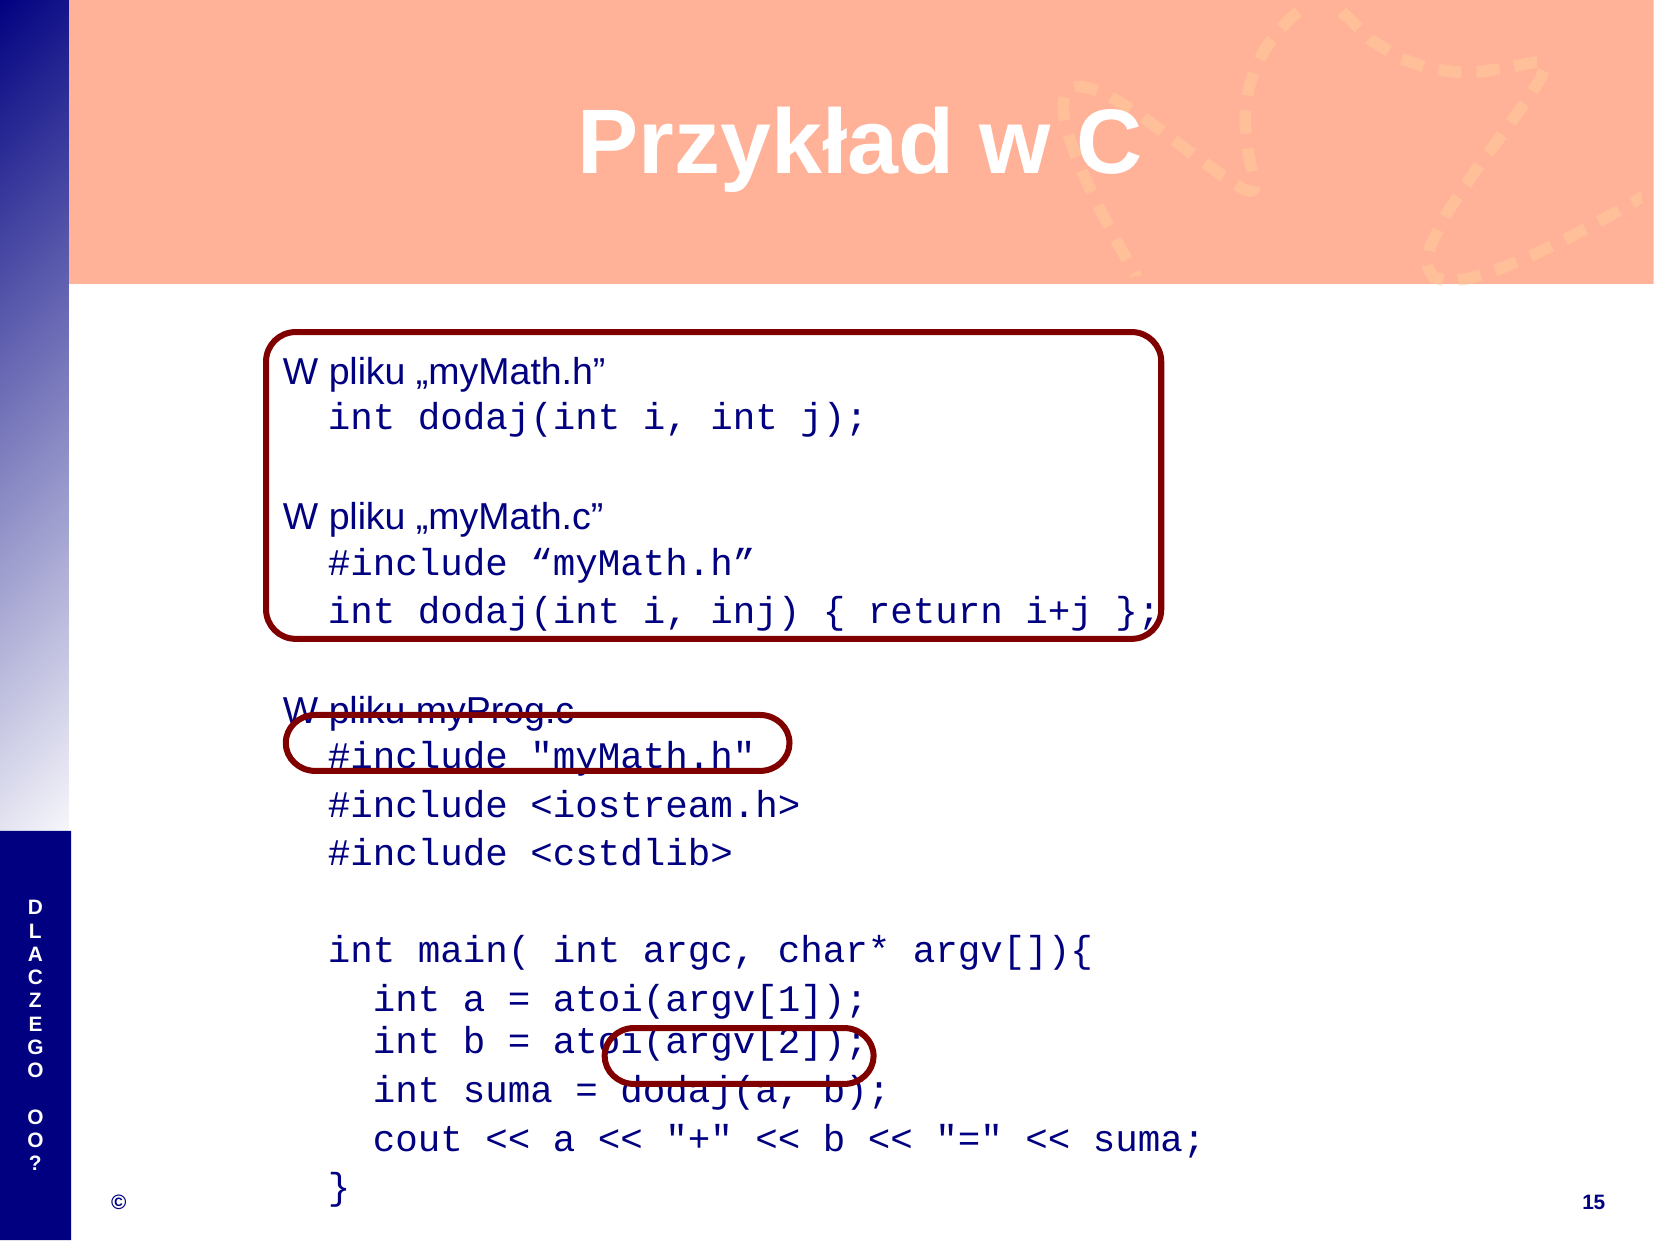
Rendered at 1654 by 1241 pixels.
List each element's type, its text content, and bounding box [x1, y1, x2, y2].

list W pliku „myMath.h” int dodaj(int i, int j); W pliku „myMath.c” #include “myMath.h” int dodaj(int i, inj) { return i+j }; W pliku myProg.c #include "myMath.h" #include <iostream.h> #include <cstdlib> int main( int argc, char* argv[]){ int a = atoi(argv[1]); int b = atoi(argv[2]); int suma = dodaj(a, b); cout << a << "+" << b << "=" << suma; } [282, 350, 1158, 635]
title Przykład w C [104, 37, 1617, 246]
list W pliku „myMath.h” int dodaj(int i, int j); W pliku „myMath.c” #include “myMath.h” int dodaj(int i, inj) { return i+j }; W pliku myProg.c #include "myMath.h" #include <iostream.h> #include <cstdlib> int main( int argc, char* argv[]){ int a = atoi(argv[1]); int b = atoi(argv[2]); int suma = dodaj(a, b); cout << a << "+" << b << "=" << suma; } [289, 718, 786, 767]
text_box D L A C Z E G O O O ? [0, 830, 71, 1241]
list W pliku „myMath.h” int dodaj(int i, int j); W pliku „myMath.c” #include “myMath.h” int dodaj(int i, inj) { return i+j }; W pliku myProg.c #include "myMath.h" #include <iostream.h> #include <cstdlib> int main( int argc, char* argv[]){ int a = atoi(argv[1]); int b = atoi(argv[2]); int suma = dodaj(a, b); cout << a << "+" << b << "=" << suma; } [282, 350, 1503, 1171]
